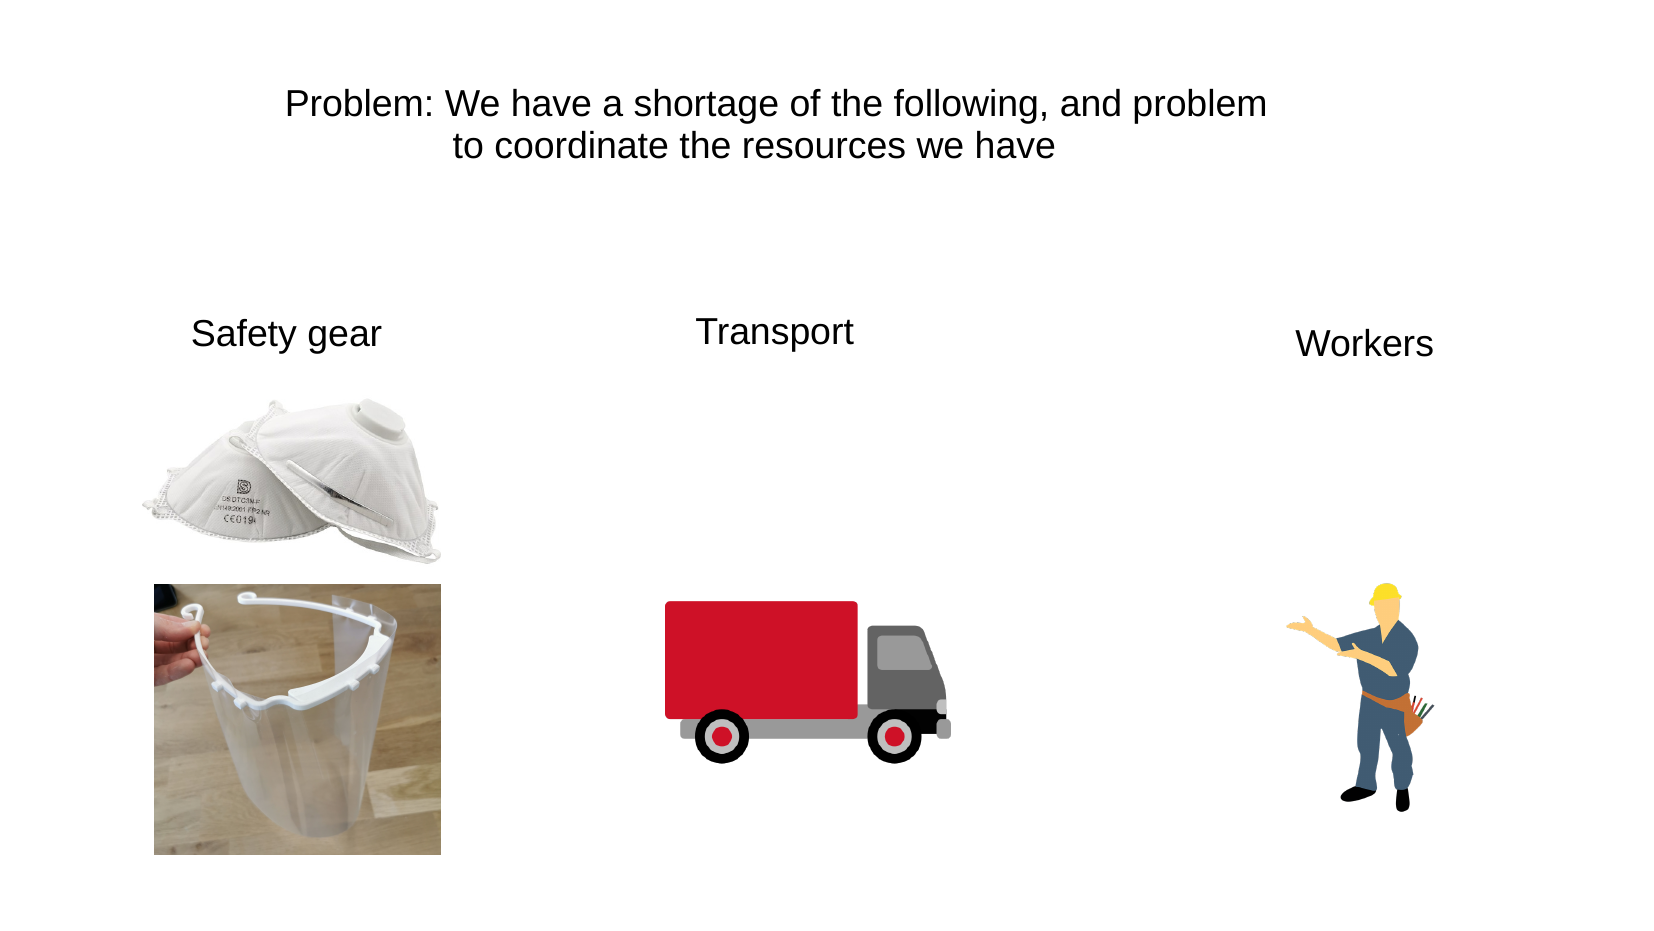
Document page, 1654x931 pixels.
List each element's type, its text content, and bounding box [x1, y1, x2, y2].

picture [665, 539, 951, 826]
text_box Problem: We have a shortage of the following, and problem to coordinate the resources we have [270, 75, 1294, 174]
text_box Safety gear [175, 304, 398, 362]
text_box Transport [680, 303, 869, 361]
picture [1220, 545, 1501, 826]
picture [142, 361, 441, 856]
text_box Workers [1280, 315, 1450, 372]
